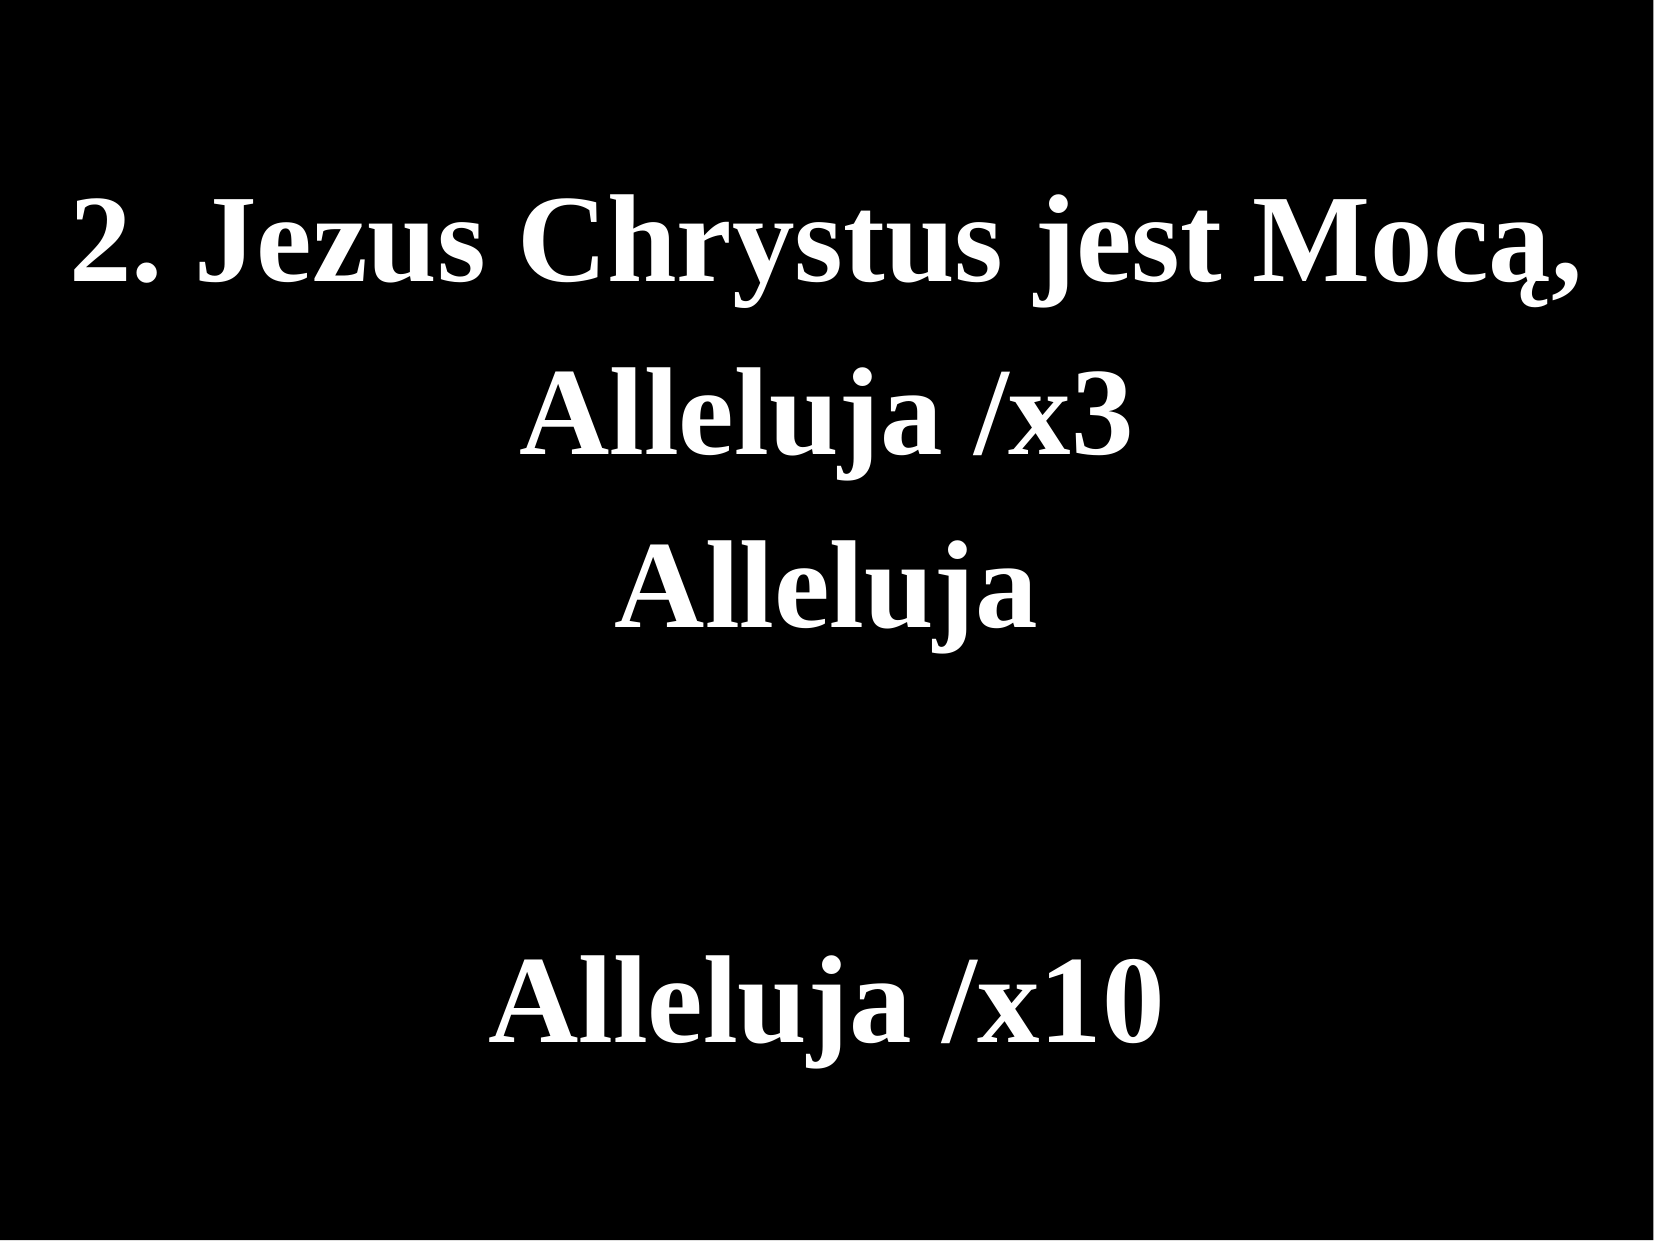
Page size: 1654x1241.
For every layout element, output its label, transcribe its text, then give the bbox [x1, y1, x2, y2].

title 2. Jezus Chrystus jest Mocą, ppp Alleluja /x3 ppp Alleluja Alleluja /x10 [0, 0, 1654, 1241]
